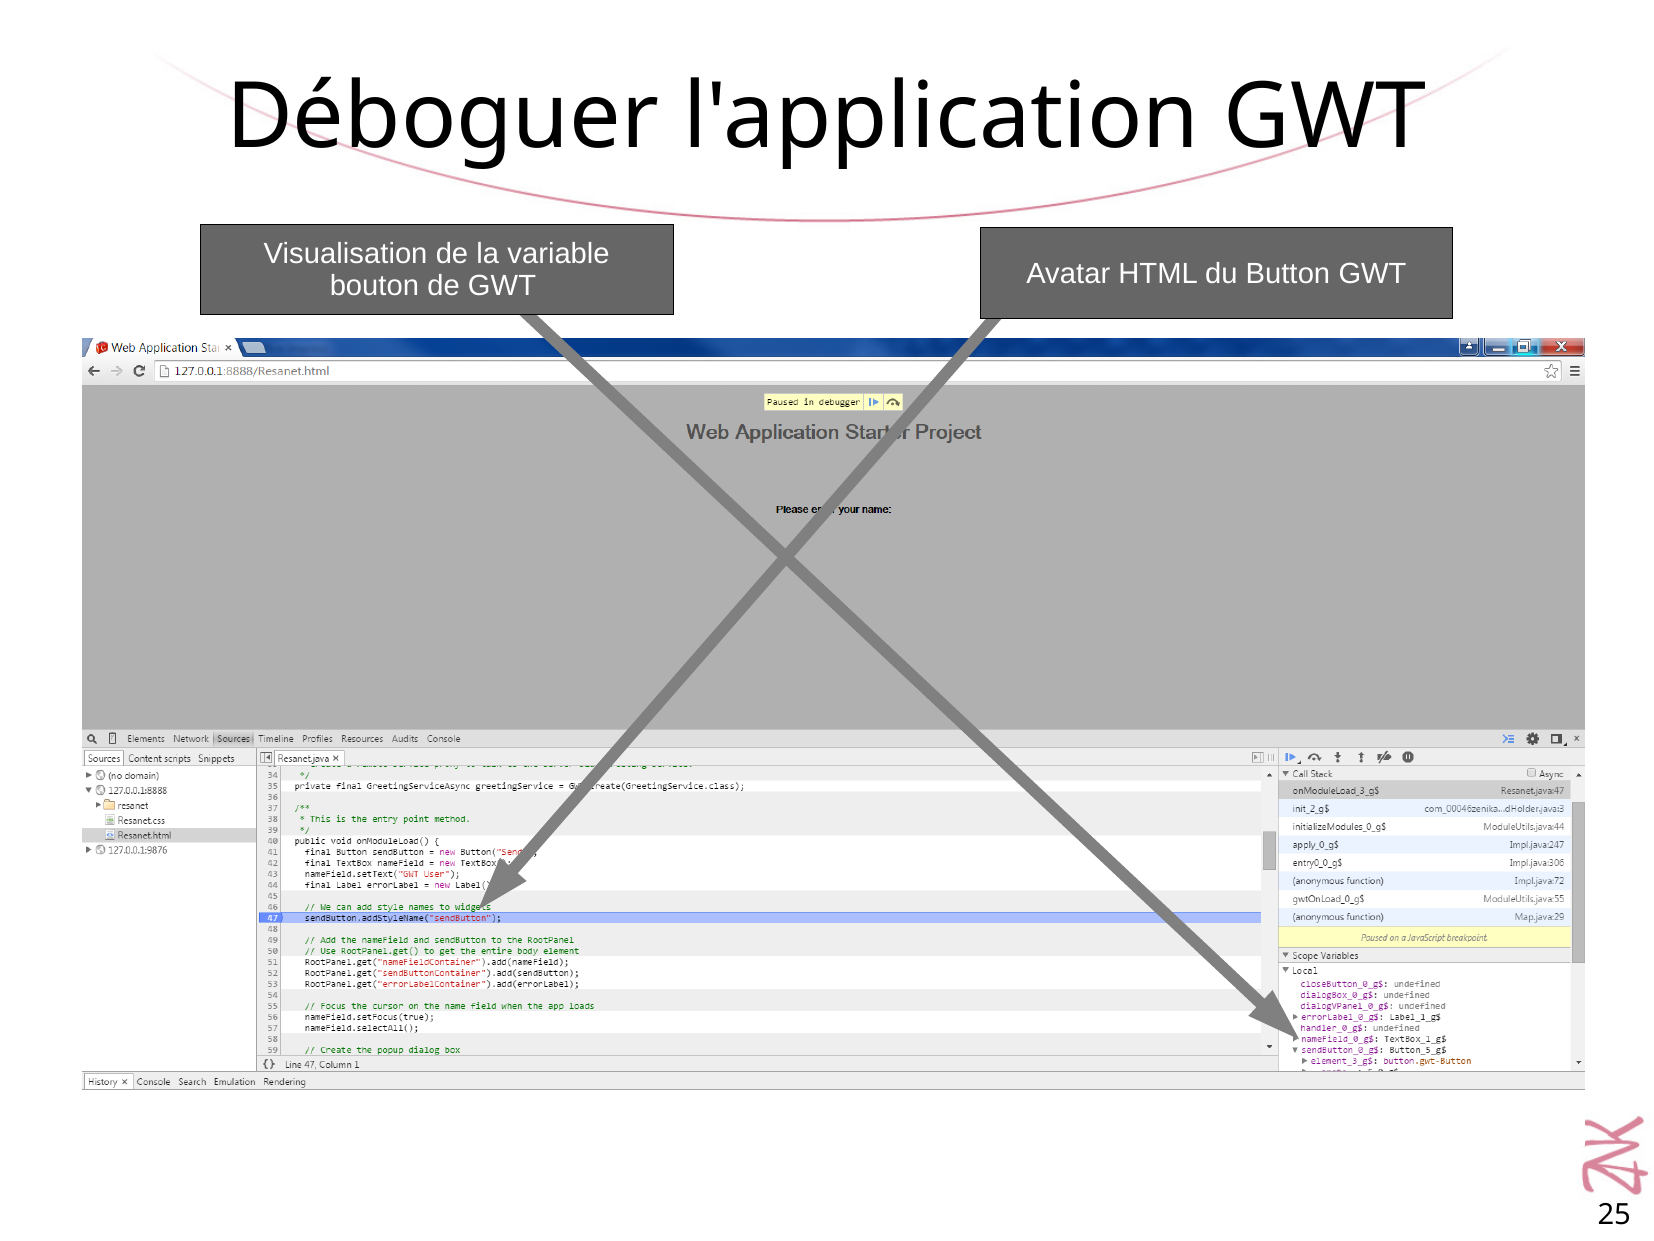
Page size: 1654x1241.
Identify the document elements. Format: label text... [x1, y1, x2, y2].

text_box Visualisation de la variable bouton de GWT [200, 224, 674, 315]
picture [4, 1, 1654, 1241]
title Déboguer l'application GWT [82, 11, 1571, 213]
text_box Avatar HTML du Button GWT [980, 227, 1453, 319]
